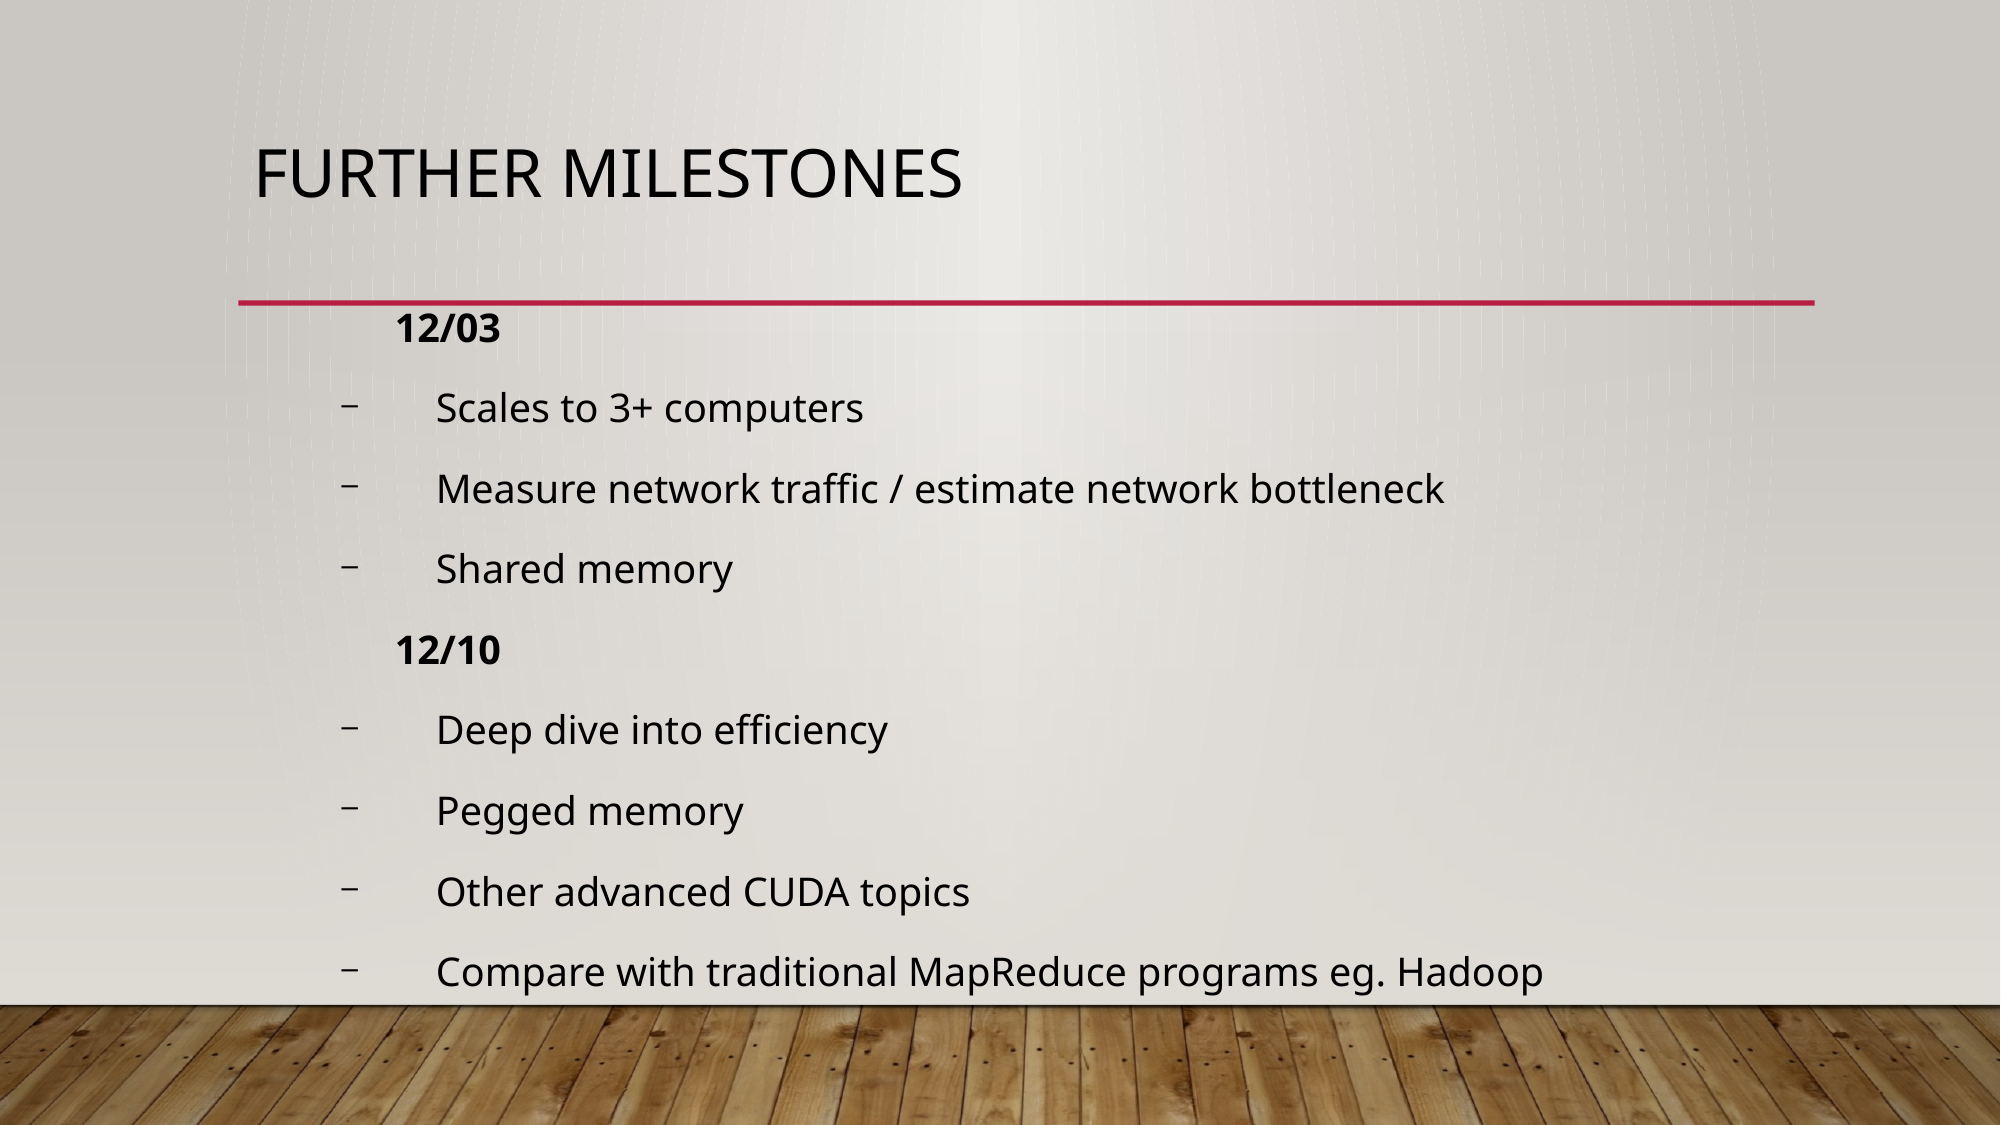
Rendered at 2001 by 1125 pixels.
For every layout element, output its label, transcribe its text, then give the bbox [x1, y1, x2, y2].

list 12/03 Scales to 3+ computers Measure network traffic / estimate network bottleneck Shared memory 12/10 Deep dive into efficiency Pegged memory Other advanced CUDA topics Compare with traditional MapReduce programs eg. Hadoop [238, 285, 1814, 852]
picture [0, 1005, 2000, 1125]
title Further Milestones [238, 131, 1814, 285]
